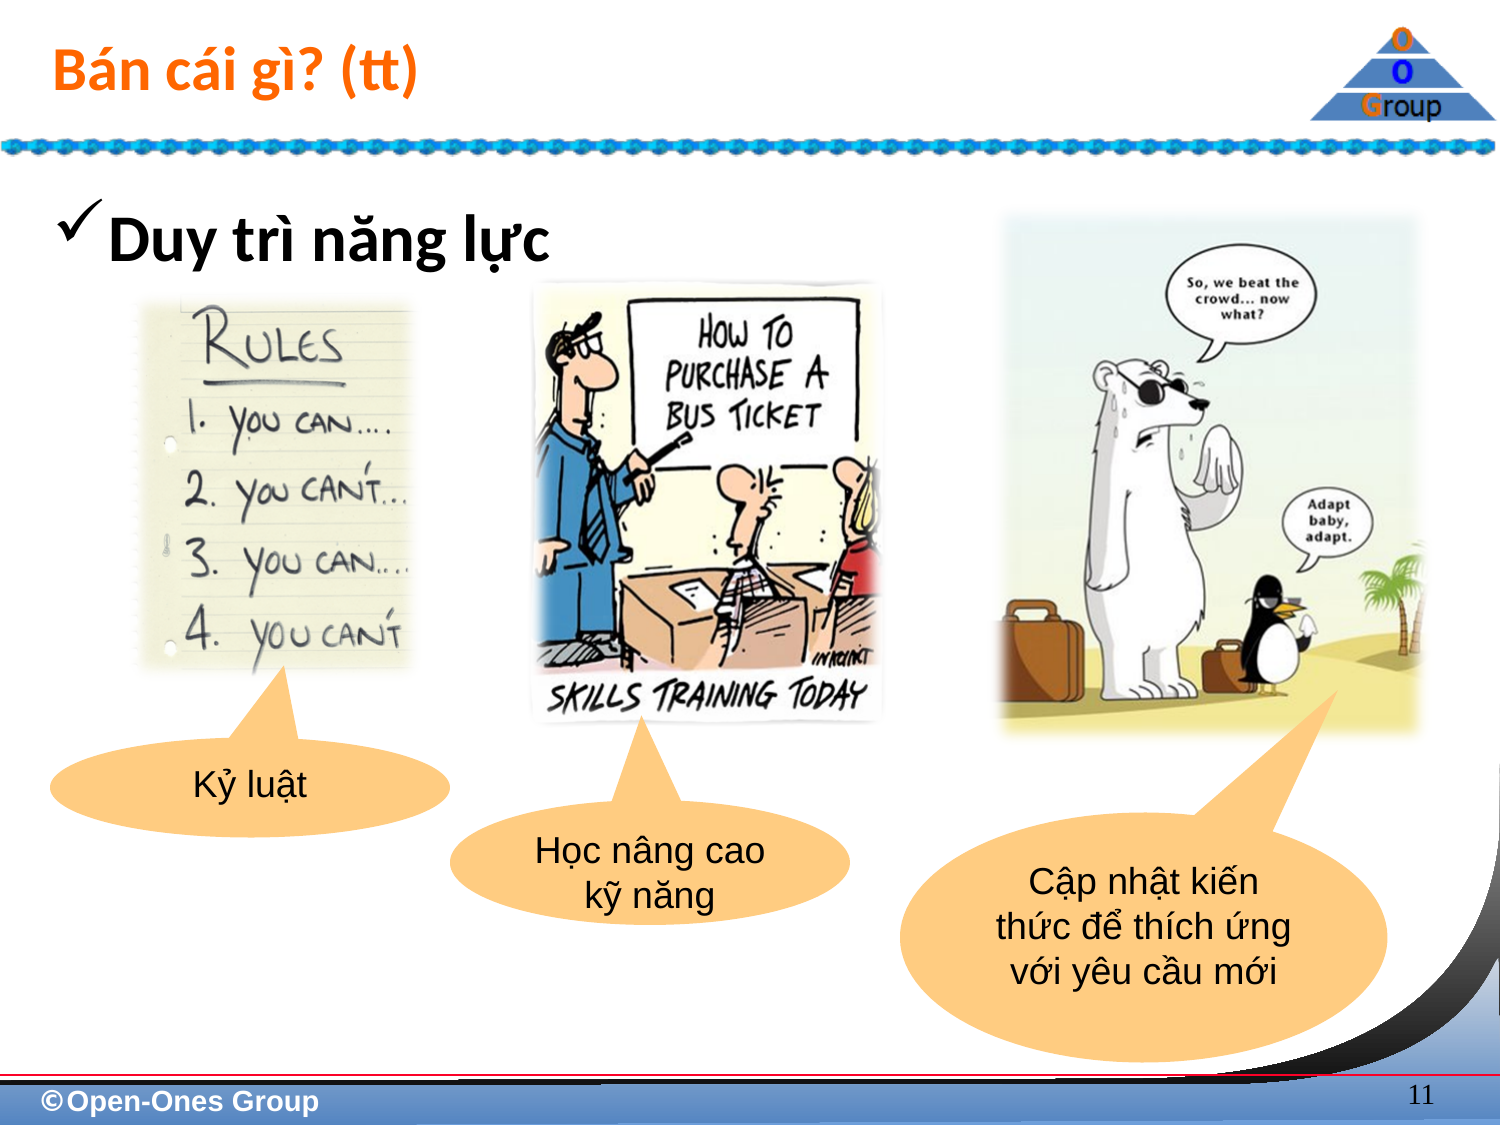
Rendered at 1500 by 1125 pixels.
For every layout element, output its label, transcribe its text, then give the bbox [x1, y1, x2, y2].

text_box Cập nhật kiến thức để thích ứng với yêu cầu mới [900, 690, 1388, 1063]
title Bán cái gì? (tt) [37, 20, 1450, 111]
picture [125, 287, 426, 686]
text_box Kỷ luật [50, 665, 450, 838]
picture [0, 138, 1499, 157]
text_box Học nâng cao kỹ năng [450, 715, 850, 925]
picture [1299, 11, 1500, 130]
picture [525, 274, 889, 731]
list Duy trì năng lực [37, 187, 1450, 1006]
